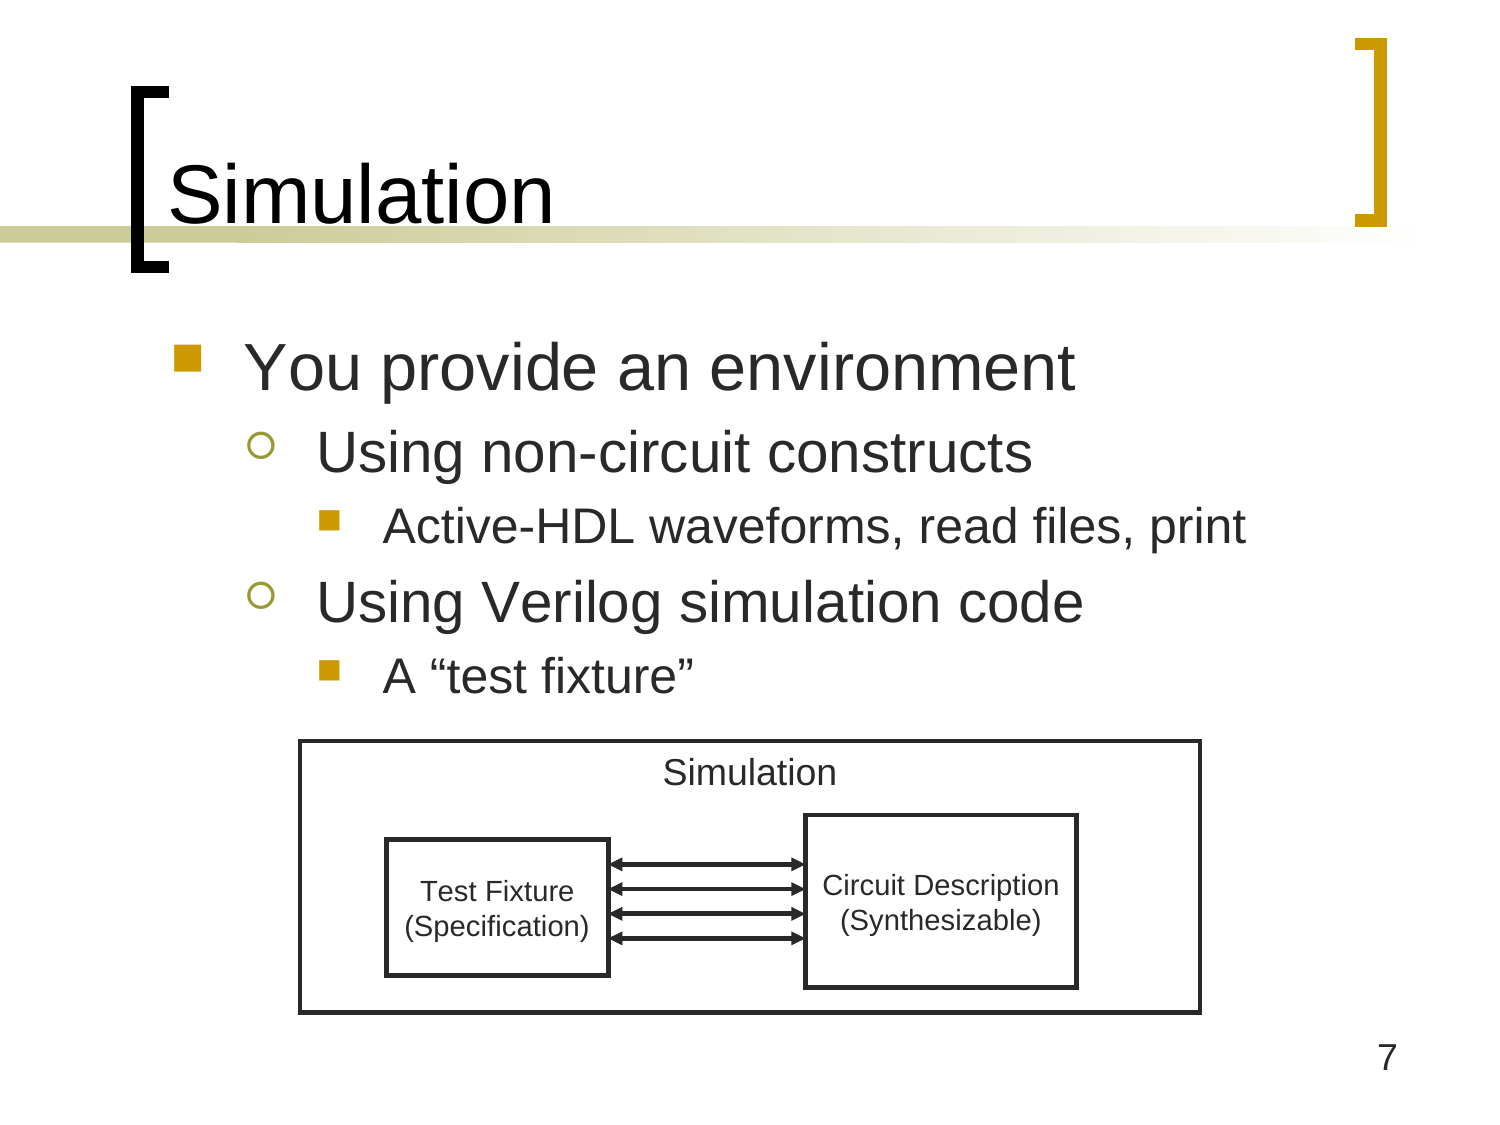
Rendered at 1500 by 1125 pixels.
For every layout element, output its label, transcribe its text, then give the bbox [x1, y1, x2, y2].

text_box Circuit Description (Synthesizable) [805, 815, 1077, 988]
text_box Simulation [300, 740, 1201, 1013]
title Simulation [152, 15, 1328, 248]
list You provide an environment Using non-circuit constructs Active-HDL waveforms, read files, print Using Verilog simulation code A “test fixture” [155, 324, 1413, 1000]
text_box Test Fixture (Specification) [386, 839, 609, 976]
